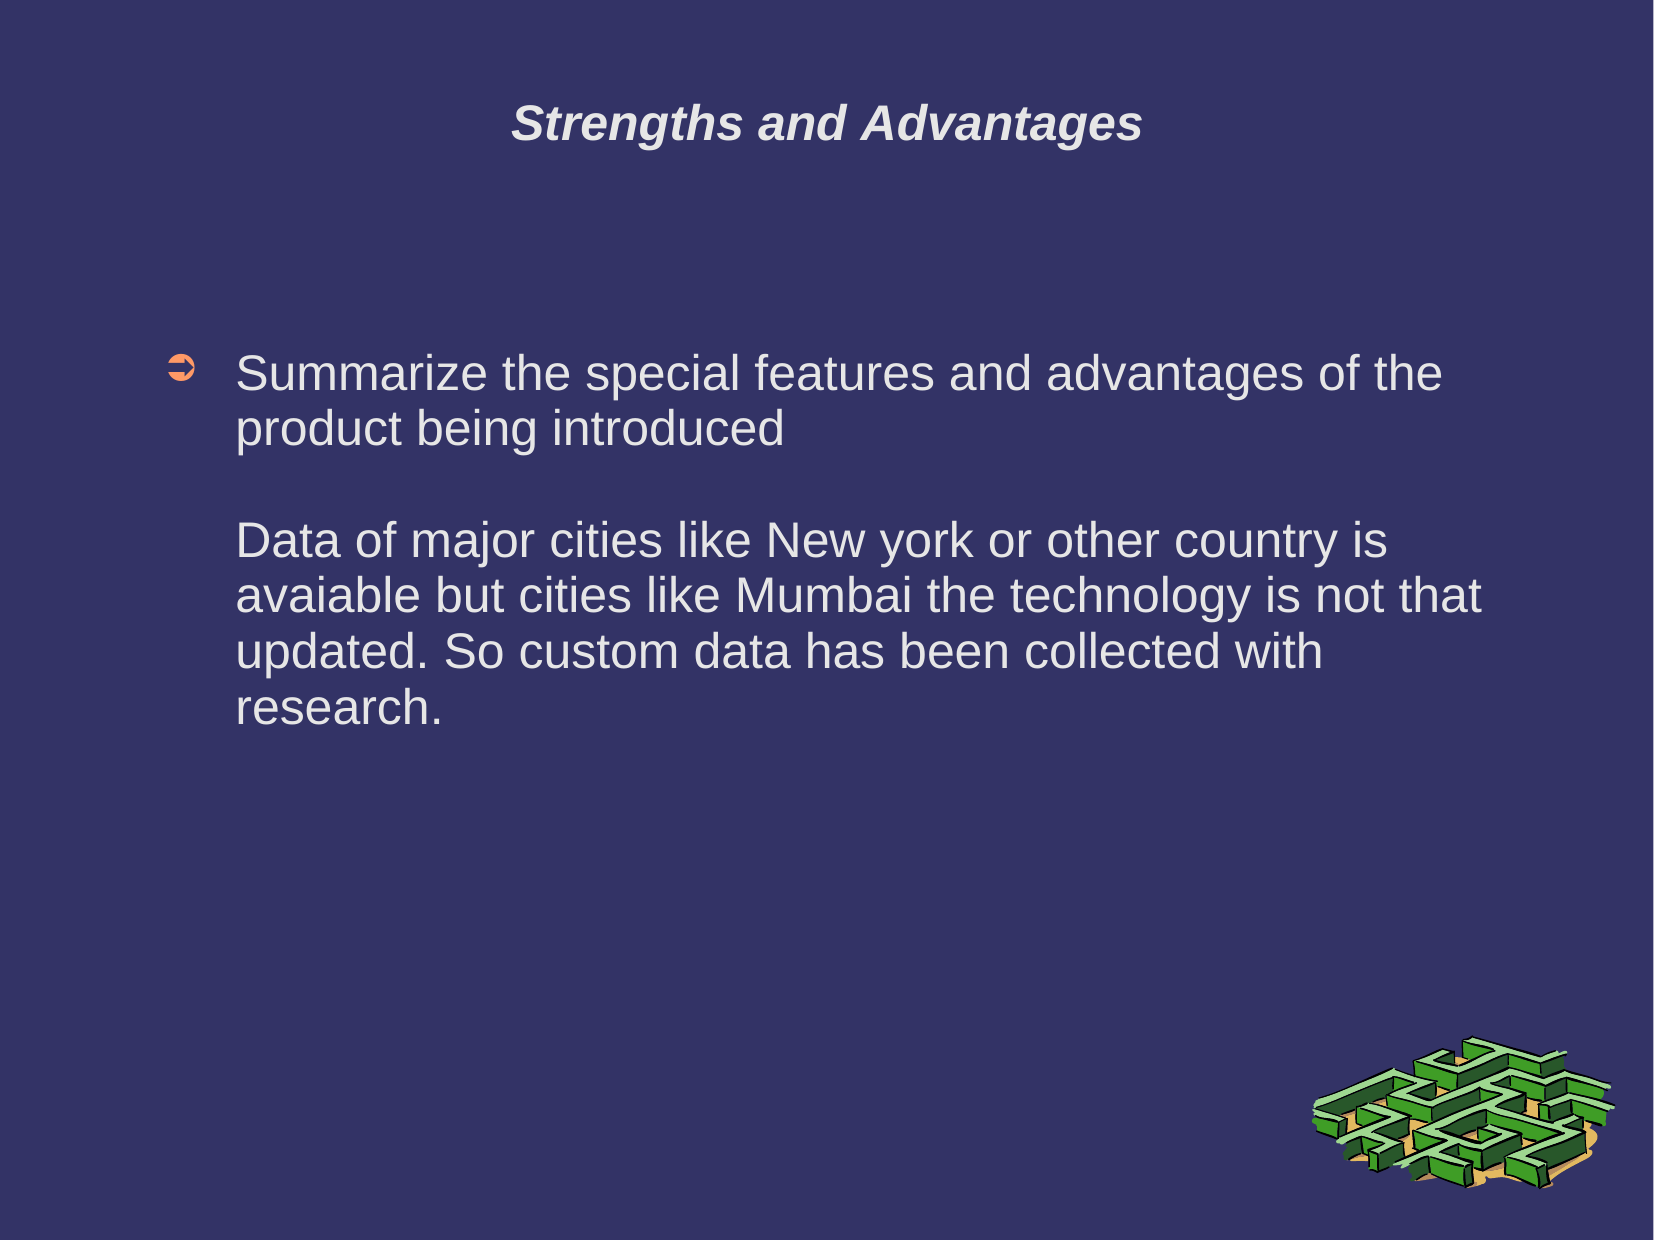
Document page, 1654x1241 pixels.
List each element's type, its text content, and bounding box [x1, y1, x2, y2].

list Summarize the special features and advantages of the product being introduced Data of major cities like New york or other country is avaiable but cities like Mumbai the technology is not that updated. So custom data has been collected with research. [152, 344, 1534, 1127]
title Strengths and Advantages [121, 19, 1534, 227]
